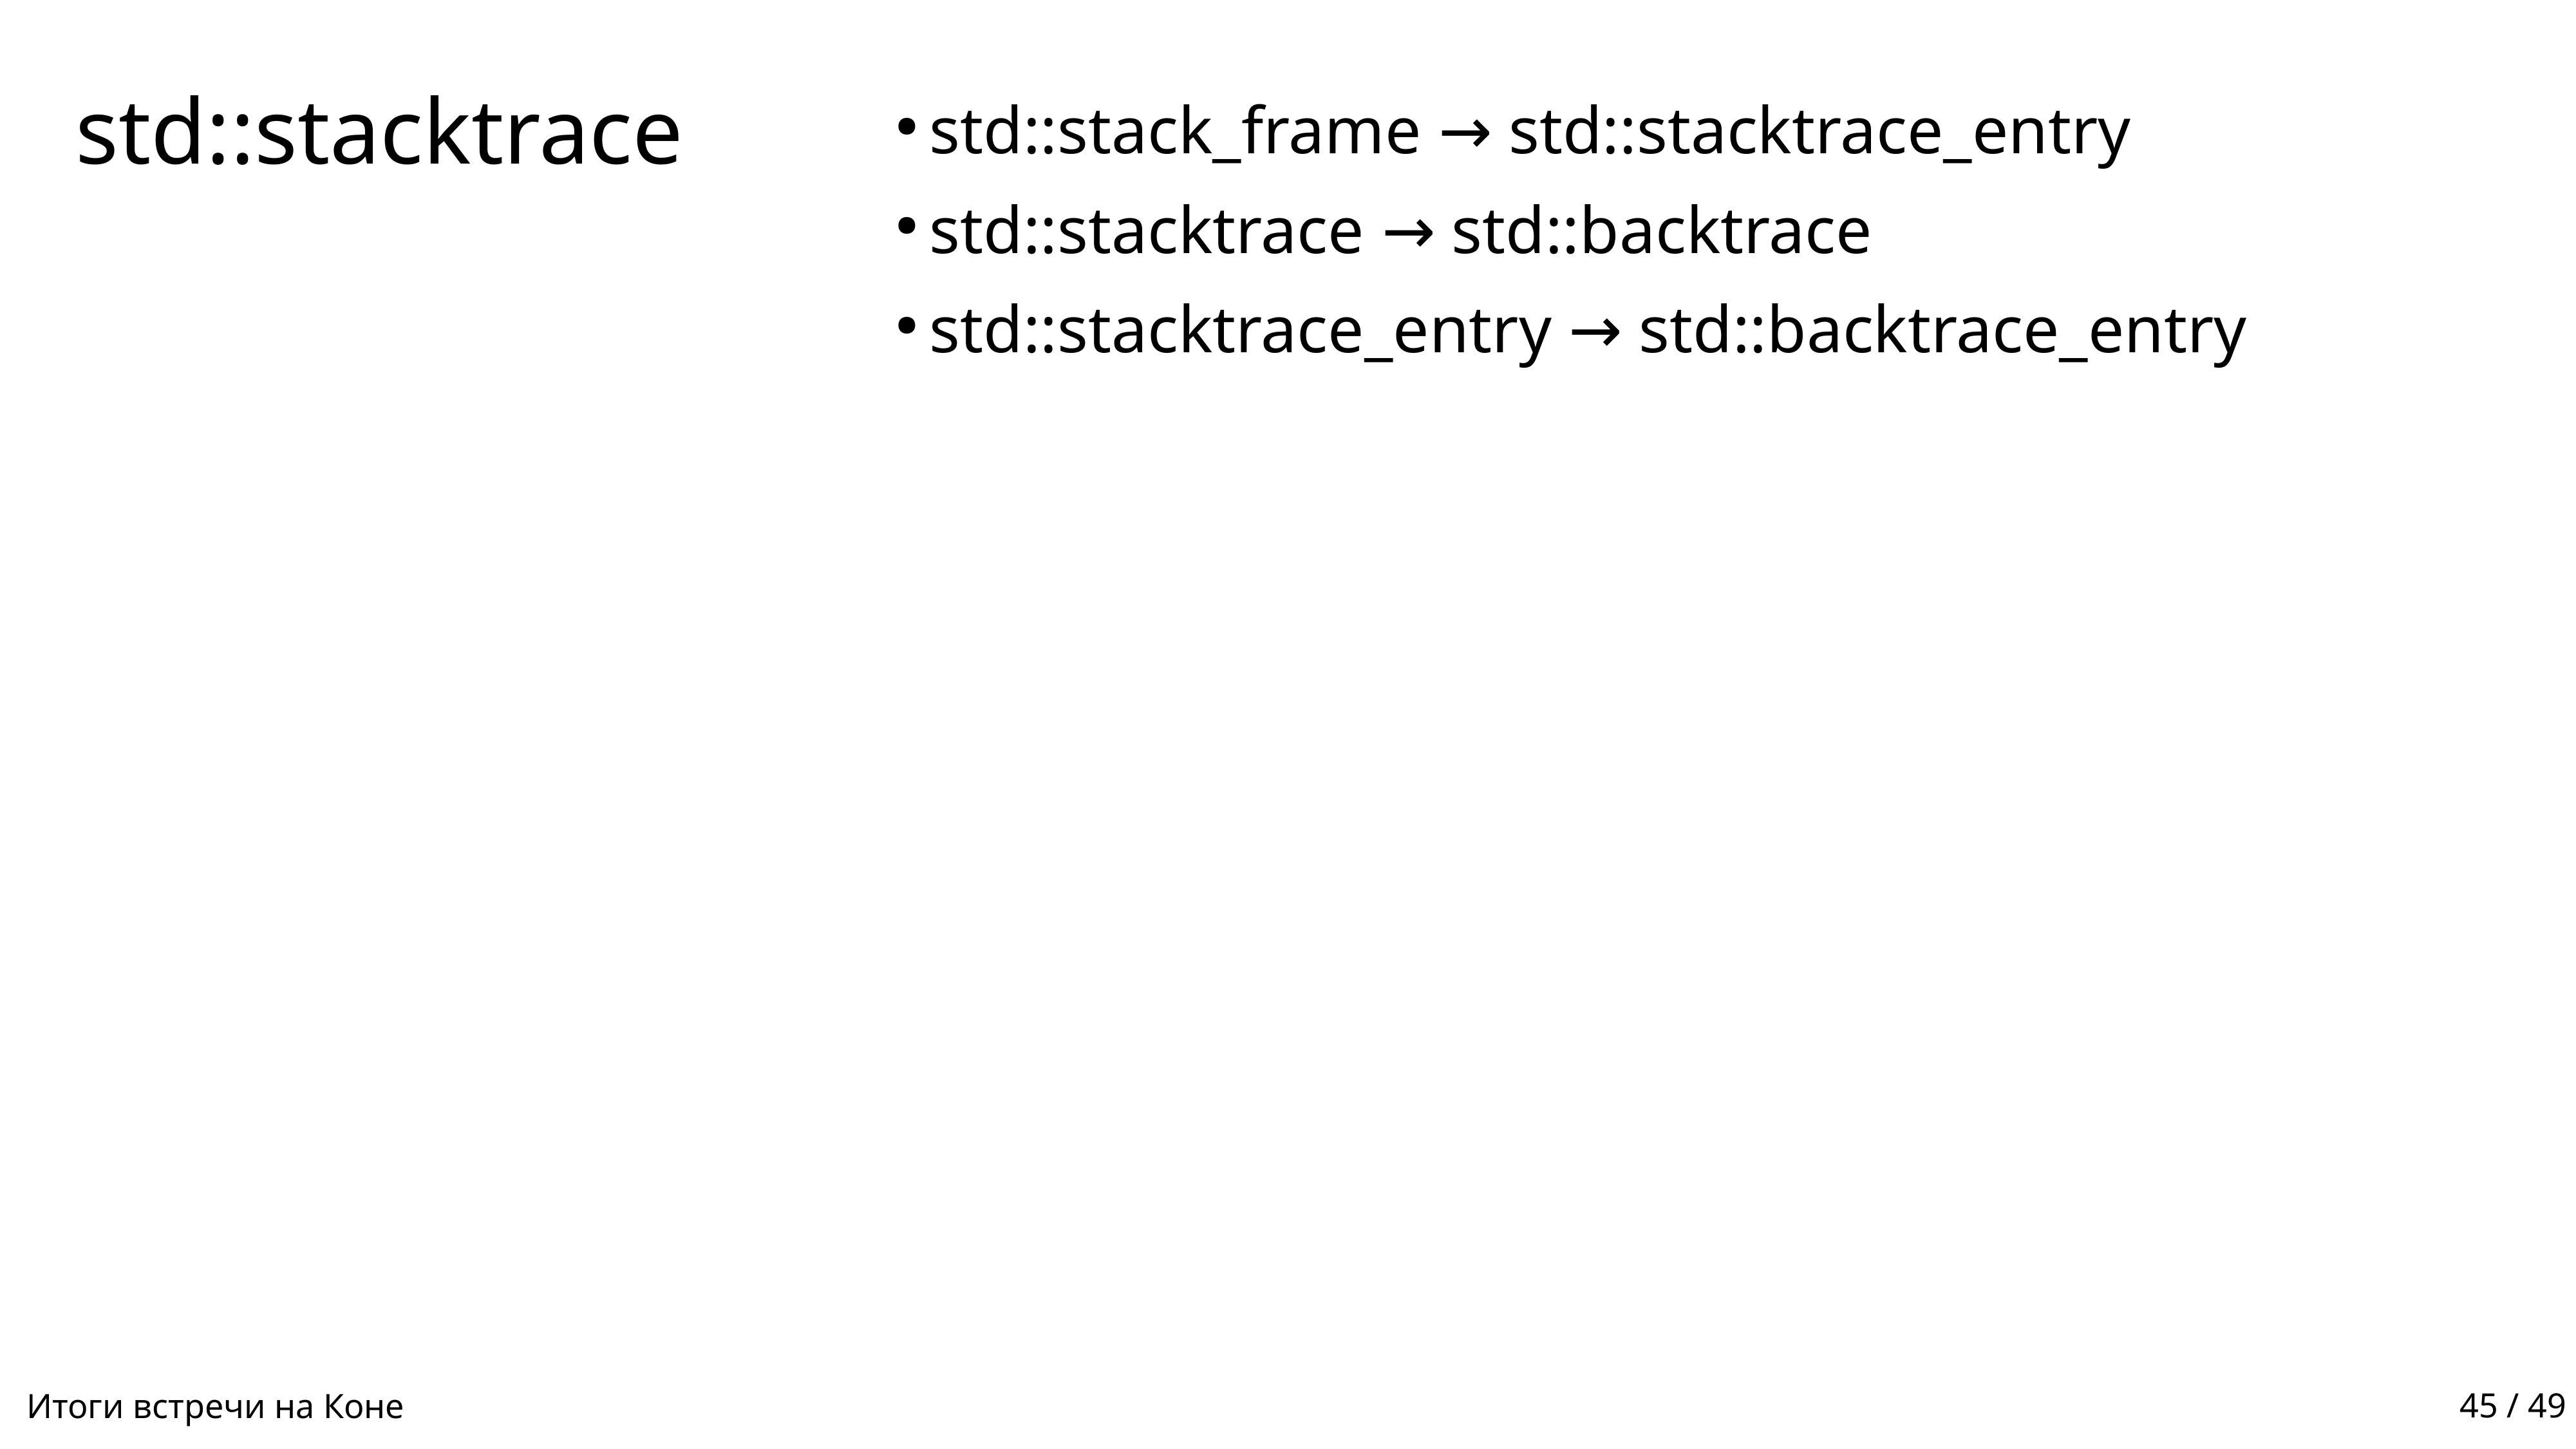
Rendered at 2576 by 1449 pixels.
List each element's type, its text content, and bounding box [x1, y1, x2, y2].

list <number> / 49 [1479, 1376, 2576, 1431]
list Итоги встречи на Коне [17, 1376, 1114, 1431]
list std::stack_frame → std::stacktrace_entry std::stacktrace → std::backtrace std::stacktrace_entry → std::backtrace_entry [874, 81, 2460, 1249]
title std::stacktrace [66, 81, 802, 486]
